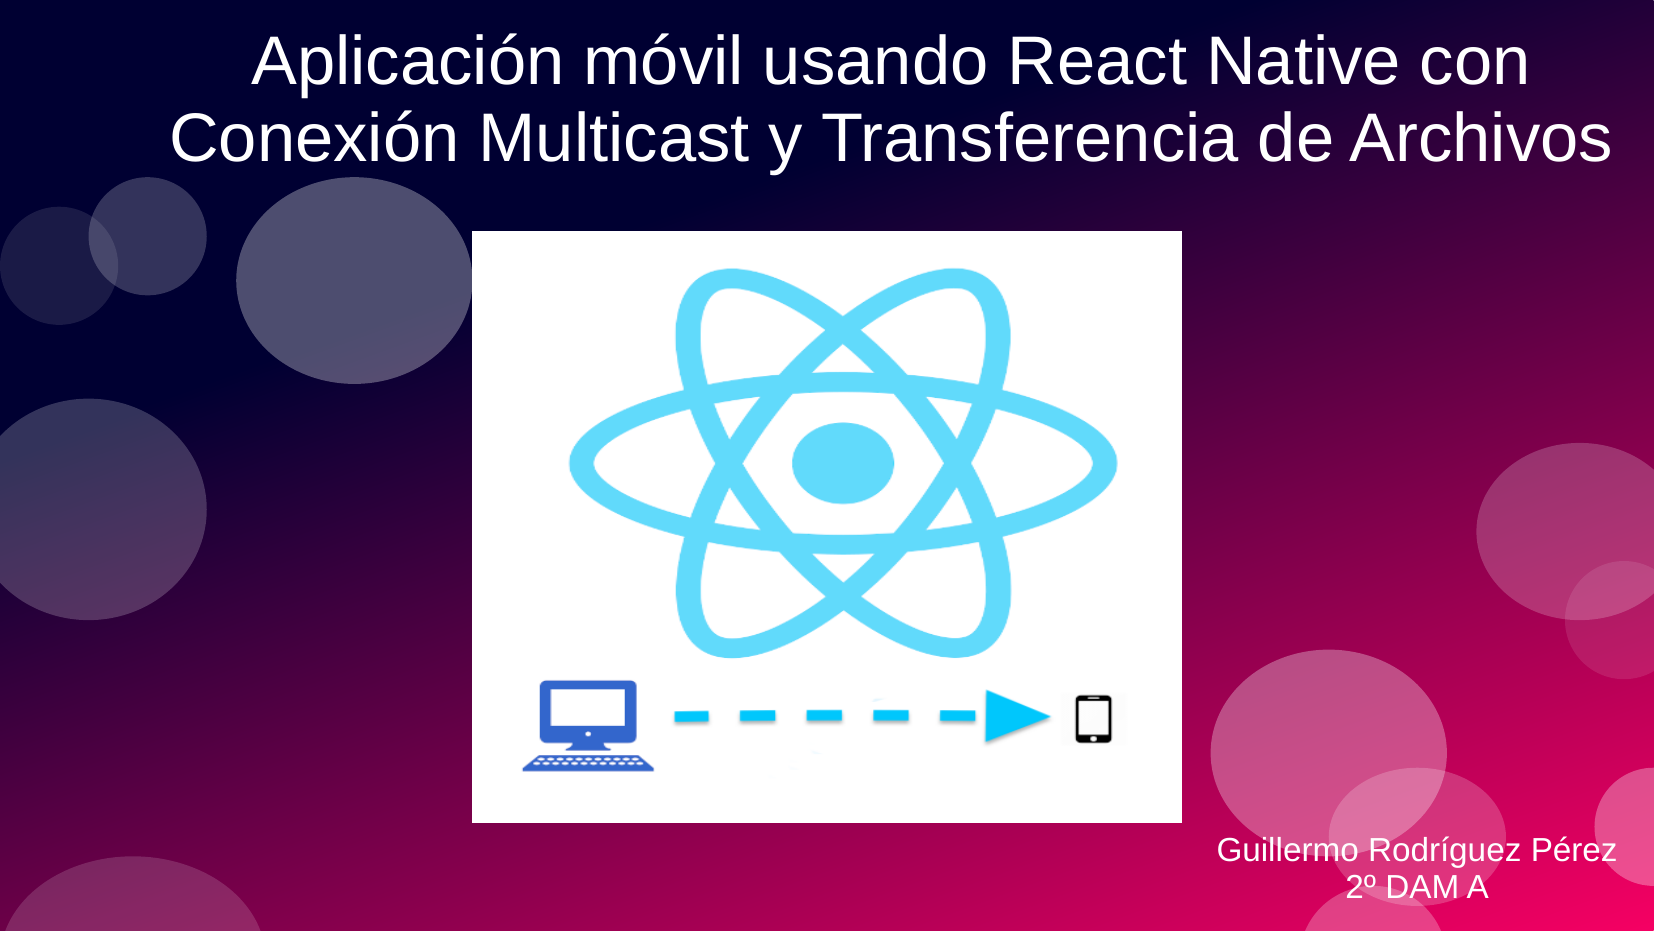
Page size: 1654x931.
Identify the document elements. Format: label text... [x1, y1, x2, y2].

picture [472, 231, 1182, 823]
title Aplicación móvil usando React Native con Conexión Multicast y Transferencia de Archivos [147, 21, 1636, 178]
subtitle Guillermo Rodríguez Pérez 2º DAM A [1181, 822, 1654, 916]
